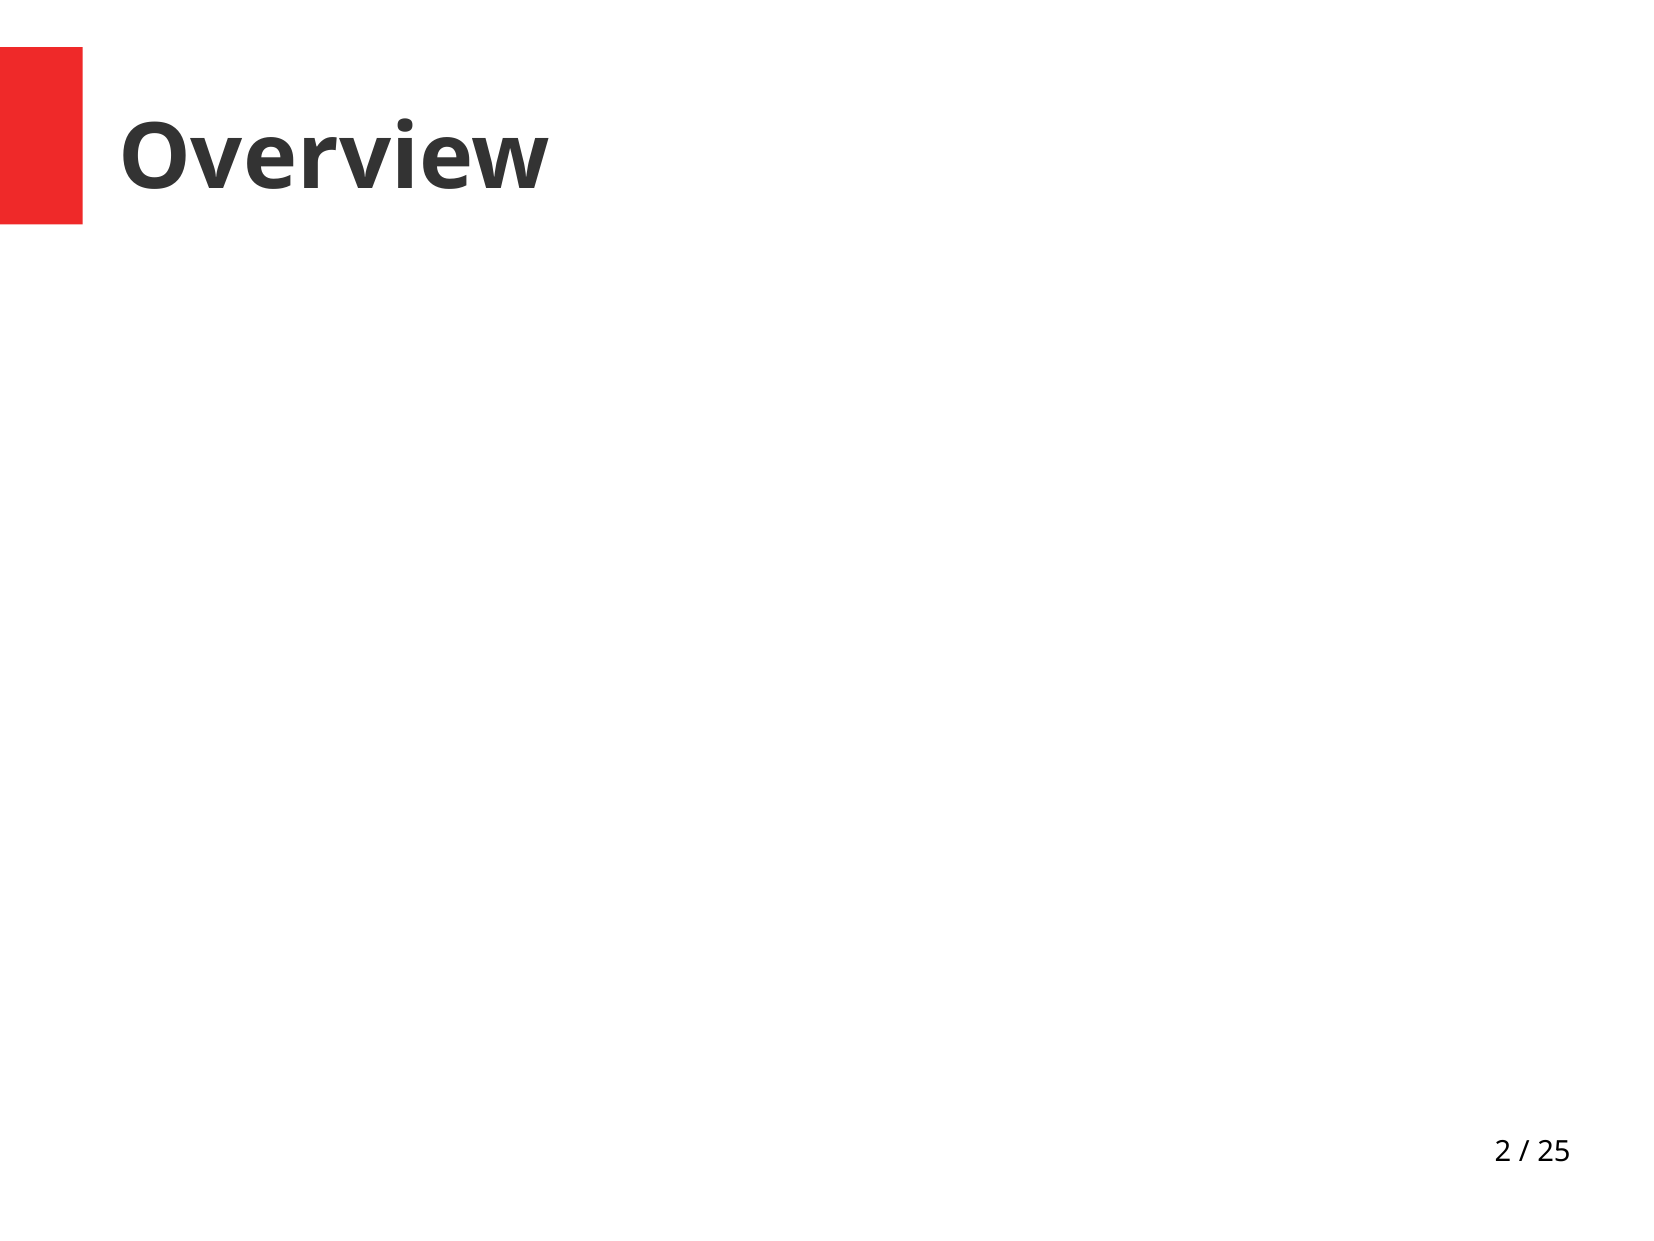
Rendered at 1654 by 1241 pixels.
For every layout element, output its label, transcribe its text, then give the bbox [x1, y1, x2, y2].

title Overview [118, 49, 1571, 257]
